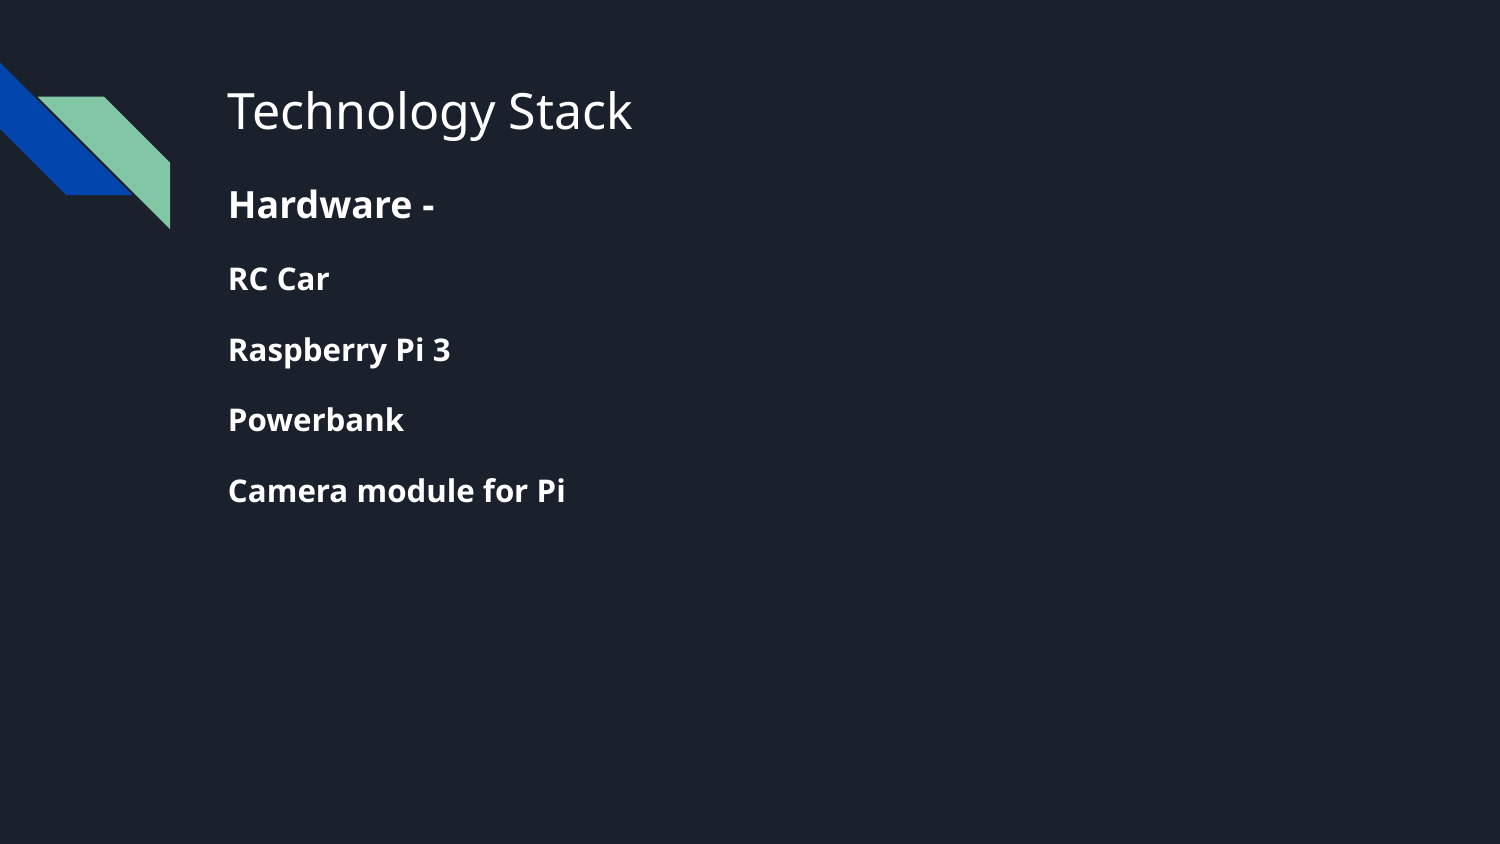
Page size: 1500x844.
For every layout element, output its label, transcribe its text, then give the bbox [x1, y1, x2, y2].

title Technology Stack [212, 64, 1368, 165]
list Hardware - RC Car Raspberry Pi 3 Powerbank Camera module for Pi [212, 165, 1368, 678]
